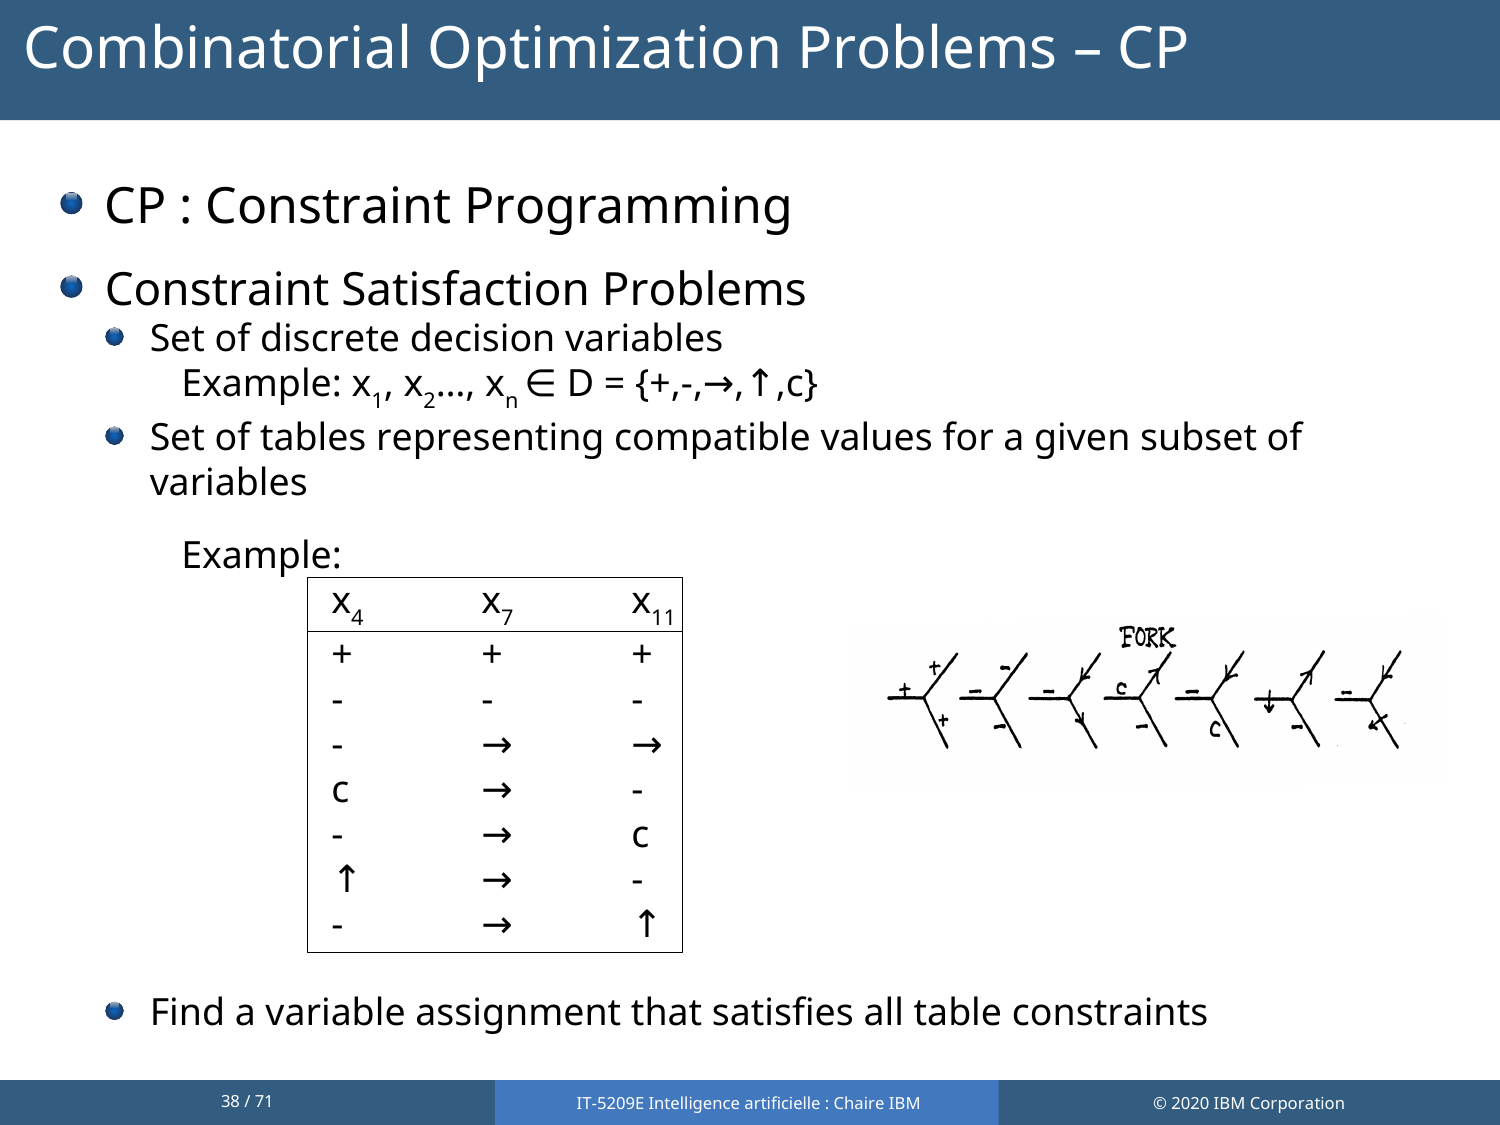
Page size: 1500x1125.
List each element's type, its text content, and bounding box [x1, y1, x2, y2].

picture [850, 614, 1445, 793]
list CP : Constraint Programming Constraint Satisfaction Problems Set of discrete decision variables Example: x1, x2…, xn ∈ D = {+,-,→,↑,c} Set of tables representing compatible values for a given subset of variables Example: x4 x7 x11 + + + - - - - → → c → - - → c ↑ → - - → ↑ Find a variable assignment that satisfies all table constraints [45, 165, 1441, 1042]
title Combinatorial Optimization Problems – CP [0, 0, 1500, 121]
